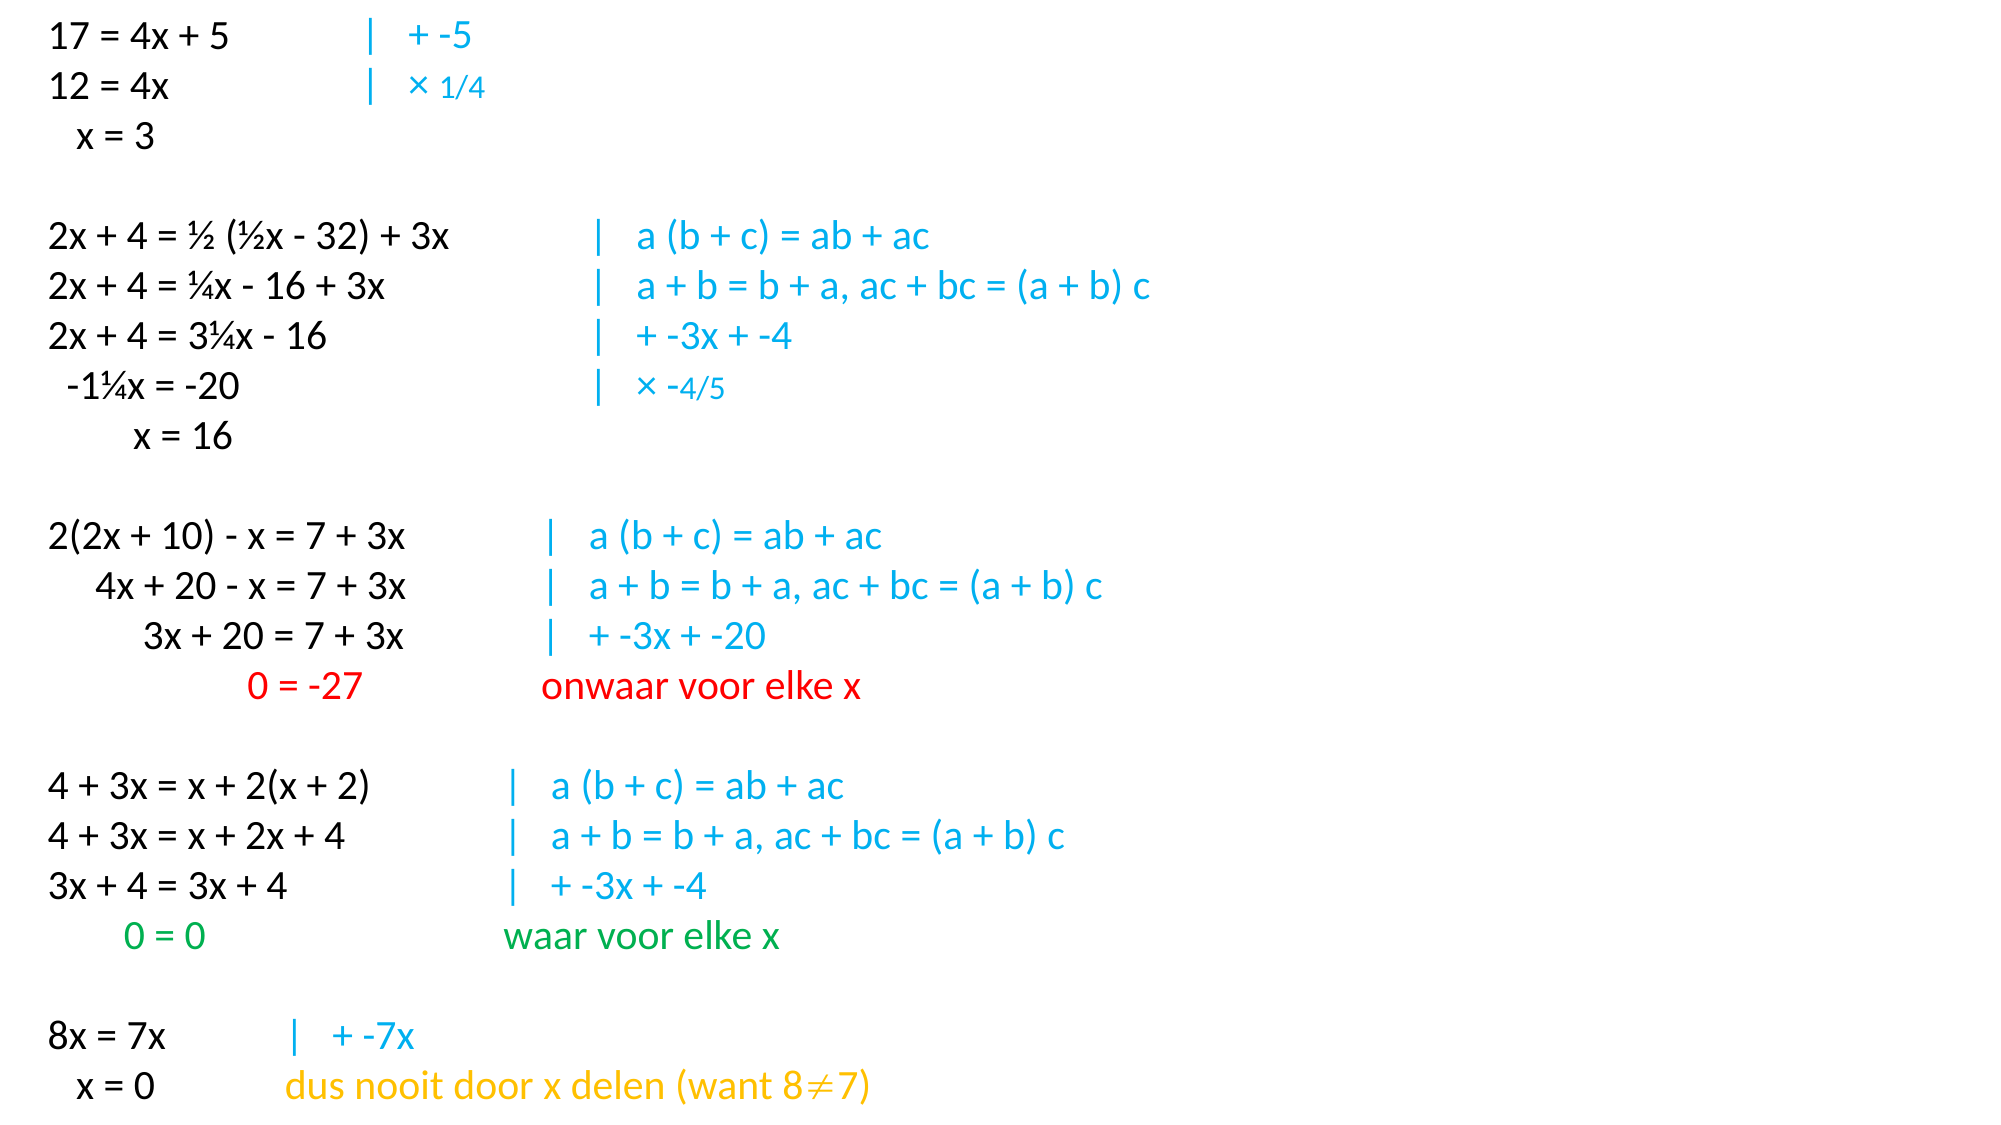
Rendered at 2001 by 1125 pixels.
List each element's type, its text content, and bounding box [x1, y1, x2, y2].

text_box 17 = 4x + 5 12 = 4x x = 3 2x + 4 = ½ (½x - 32) + 3x 2x + 4 = ¼x - 16 + 3x 2x + 4 = 3¼x - 16 -1¼x = -20 x = 16 2(2x + 10) - x = 7 + 3x 4x + 20 - x = 7 + 3x 3x + 20 = 7 + 3x 0 = -27 4 + 3x = x + 2(x + 2) 4 + 3x = x + 2x + 4 3x + 4 = 3x + 4 0 = 0 8x = 7x x = 0 [32, 0, 906, 1125]
text_box | + -5 | × 1/4 | a (b + c) = ab + ac | a + b = b + a, ac + bc = (a + b) c | + -3x + -4 | × -4/5 | a (b + c) = ab + ac | a + b = b + a, ac + bc = (a + b) c | + -3x + -20 onwaar voor elke x | a (b + c) = ab + ac | a + b = b + a, ac + bc = (a + b) c | + -3x + -4 waar voor elke x | + -7x dus nooit door x delen (want 8≠7) [270, 0, 1321, 1116]
